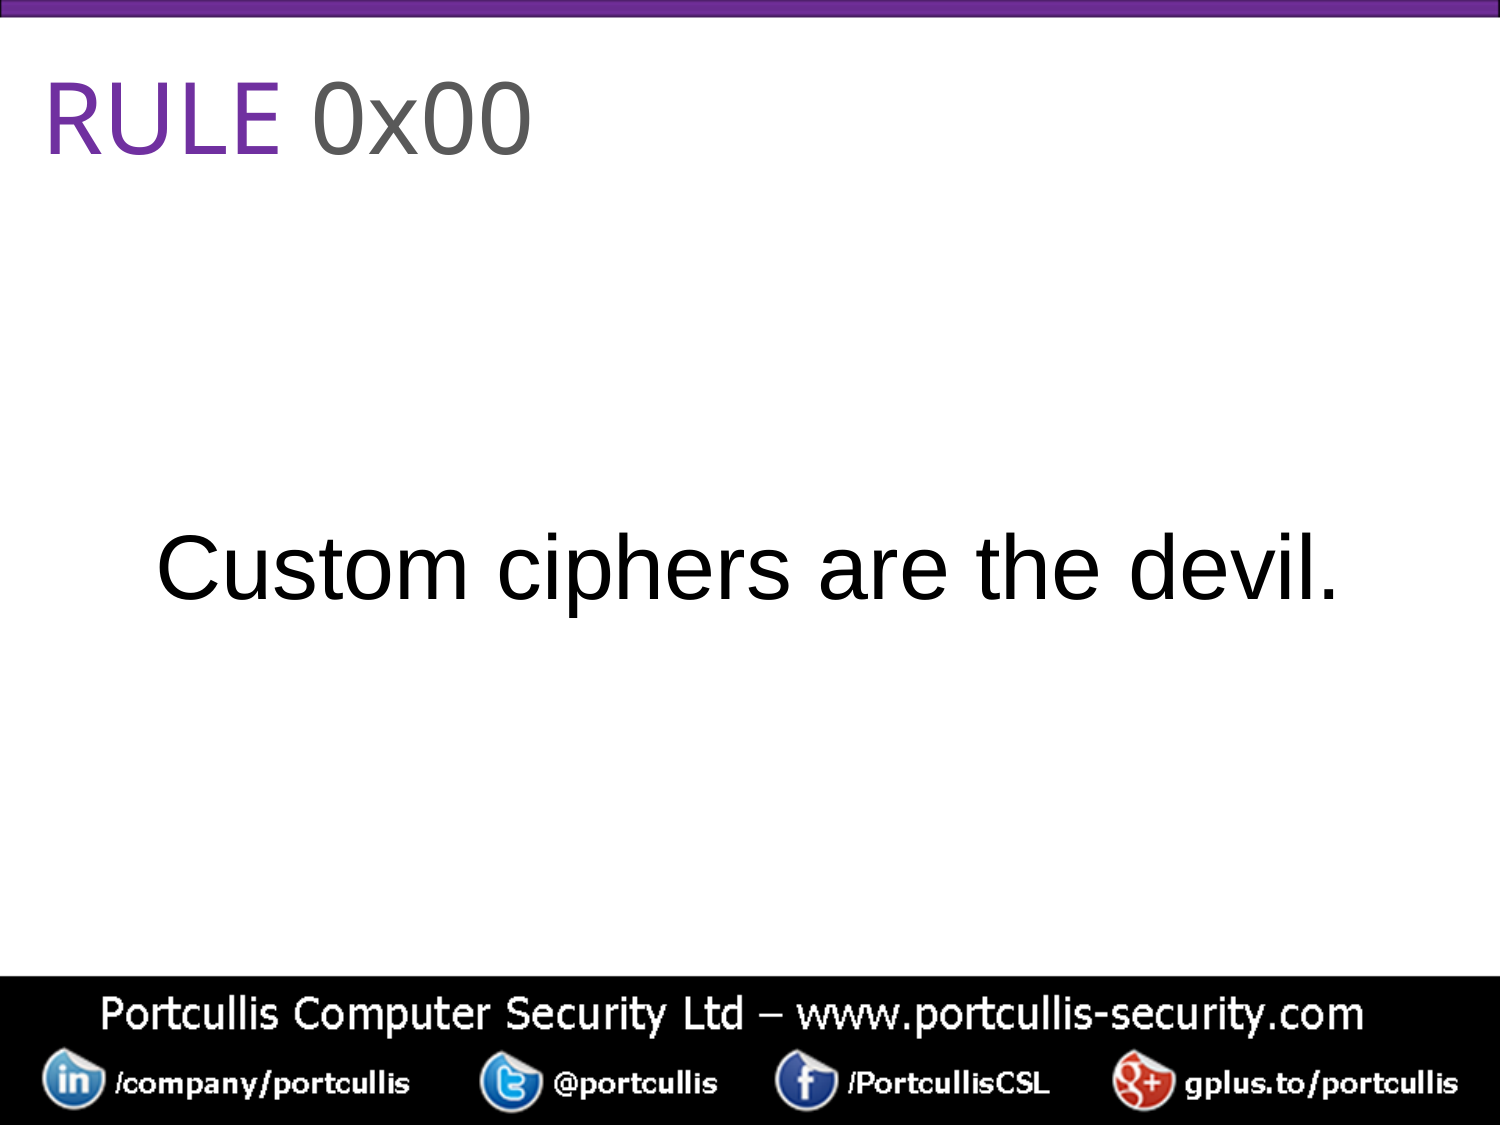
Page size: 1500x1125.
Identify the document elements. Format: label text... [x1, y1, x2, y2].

picture [0, 0, 1500, 500]
text_box Custom ciphers are the devil. [0, 500, 1500, 625]
title RULE 0x00 [41, 42, 1434, 202]
picture [0, 625, 1500, 1125]
